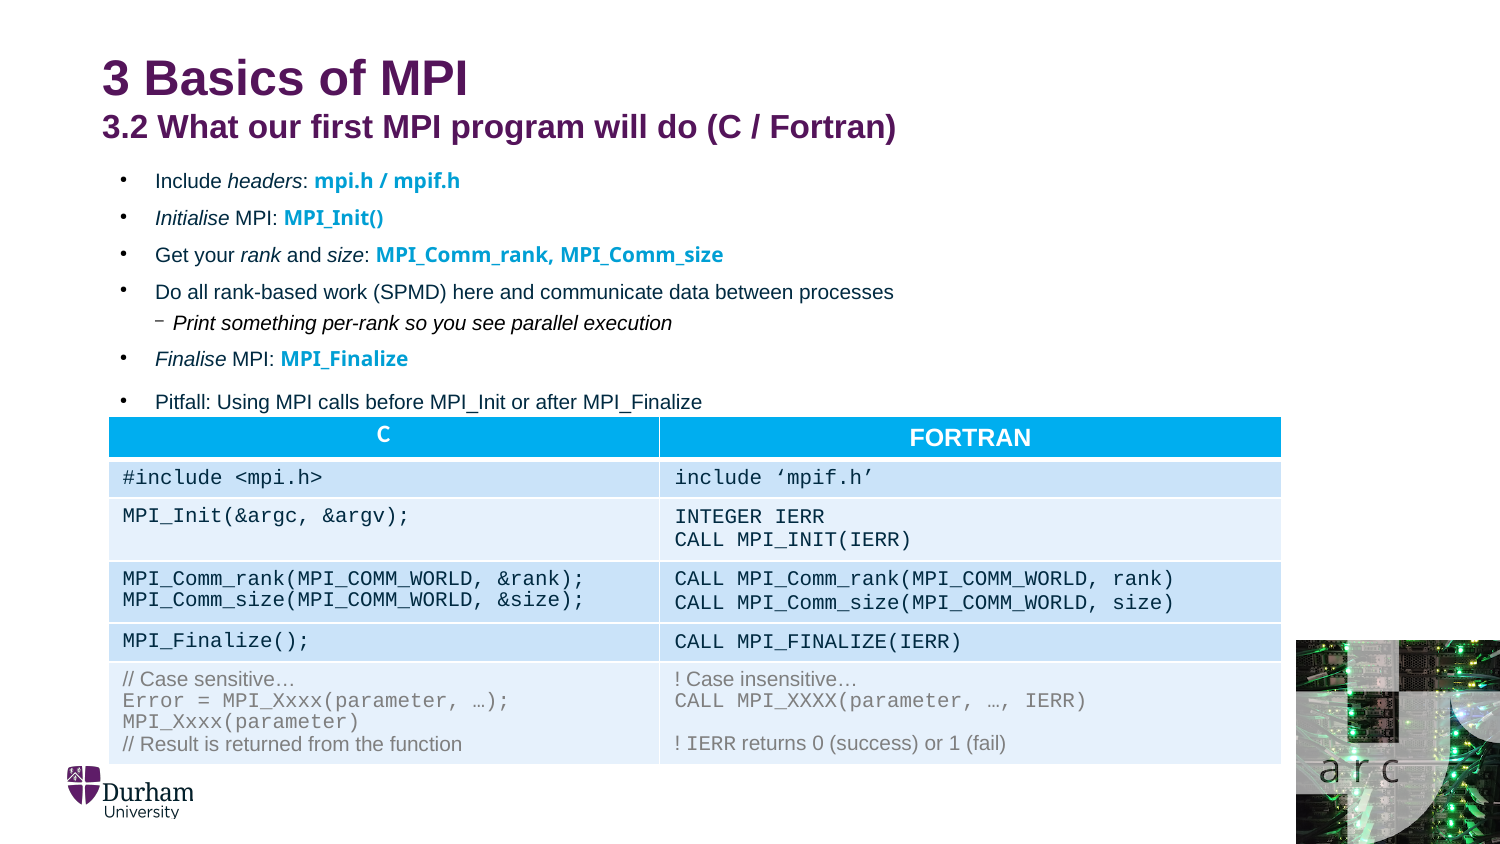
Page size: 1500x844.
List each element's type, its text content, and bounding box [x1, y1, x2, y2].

table_cell MPI_Init(&argc, &argv); [109, 499, 659, 560]
title 3 Basics of MPI 3.2 What our first MPI program will do (C / Fortran) [101, 45, 1399, 154]
table_header C [109, 417, 659, 457]
table_cell ! Case insensitive… CALL MPI_XXXX(parameter, …, IERR) ! IERR returns 0 (success) or 1 (fail) [660, 663, 1281, 764]
table_cell CALL MPI_Comm_rank(MPI_COMM_WORLD, rank) CALL MPI_Comm_size(MPI_COMM_WORLD, size) [660, 562, 1281, 622]
table_cell #include <mpi.h> [109, 462, 659, 497]
table_cell include ‘mpif.h’ [660, 462, 1281, 497]
picture [1296, 640, 1500, 844]
table_cell MPI_Comm_rank(MPI_COMM_WORLD, &rank); MPI_Comm_size(MPI_COMM_WORLD, &size); [109, 562, 659, 622]
table_cell MPI_Finalize(); [109, 624, 659, 661]
table_cell INTEGER IERR CALL MPI_INIT(IERR) [660, 499, 1281, 560]
table_cell CALL MPI_FINALIZE(IERR) [660, 624, 1281, 661]
list Include headers: mpi.h / mpif.h Initialise MPI: MPI_Init() Get your rank and size: MPI_Comm_rank, MPI_Comm_size Do all rank-based work (SPMD) here and communicate data between processes Print something per-rank so you see parallel execution Finalise MPI: MPI_Finalize Pitfall: Using MPI calls before MPI_Init or after MPI_Finalize [101, 167, 1258, 402]
picture [67, 766, 193, 819]
table_header FORTRAN [660, 417, 1281, 457]
table_cell // Case sensitive… Error = MPI_Xxxx(parameter, …); MPI_Xxxx(parameter) // Result is returned from the function [109, 663, 659, 764]
